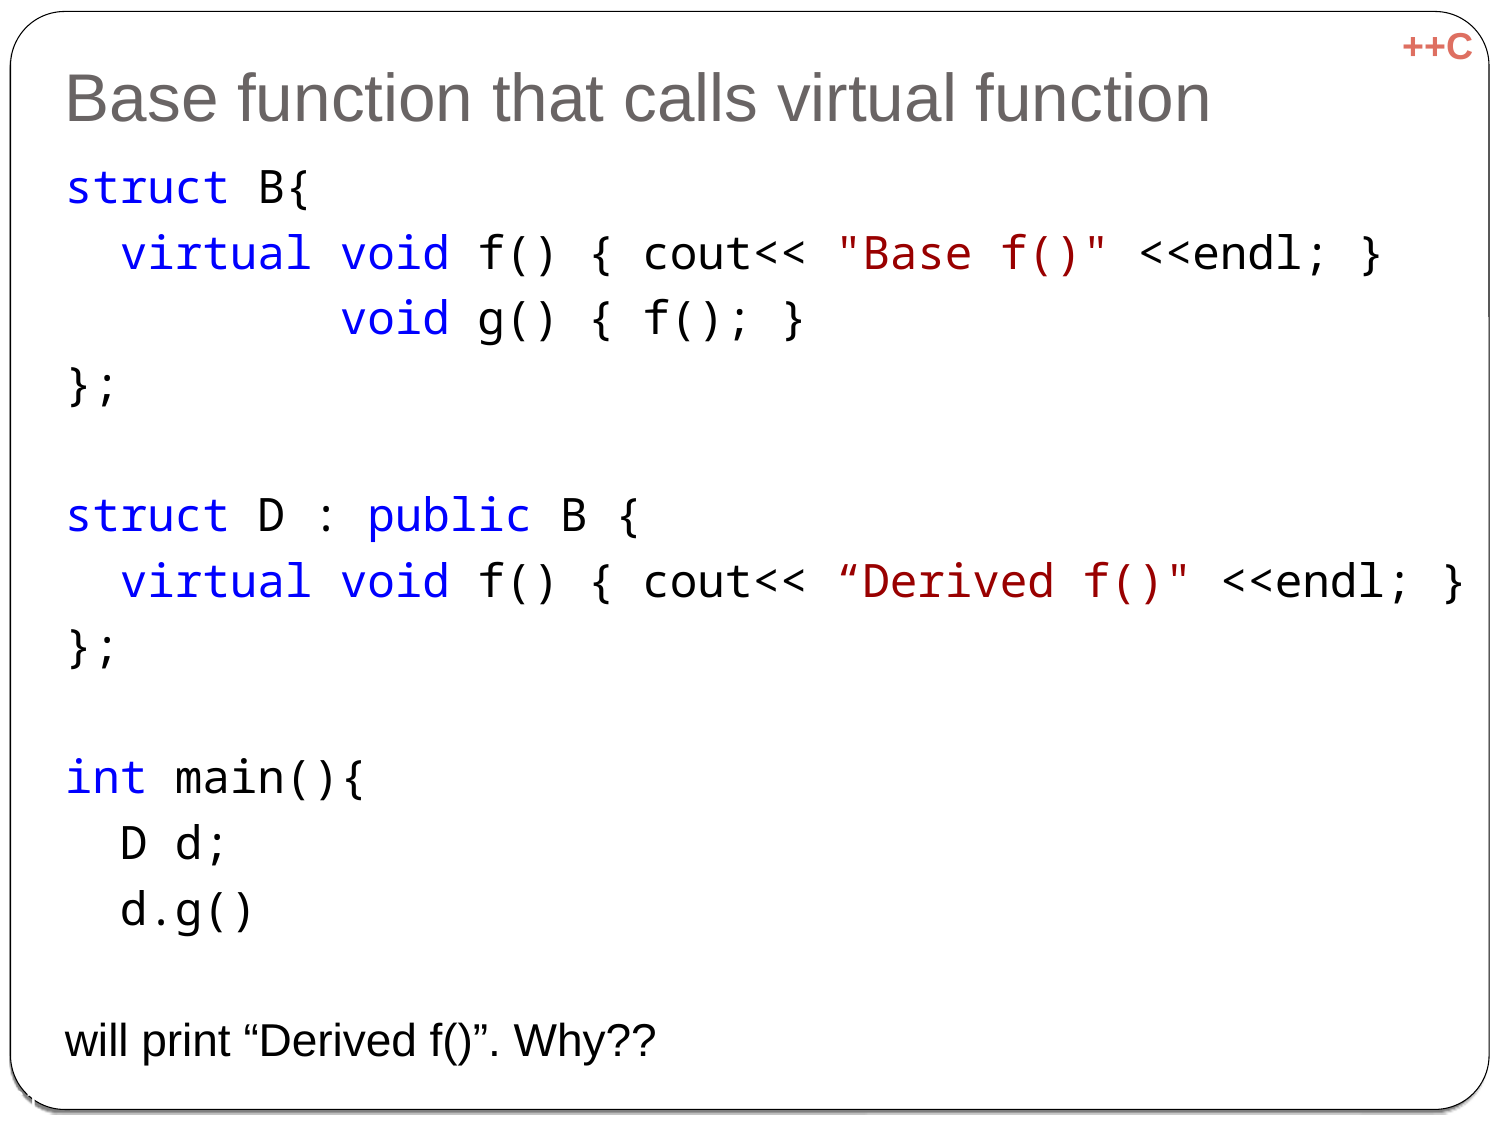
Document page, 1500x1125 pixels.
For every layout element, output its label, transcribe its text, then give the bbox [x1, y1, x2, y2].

title Base function that calls virtual function [50, 45, 1450, 149]
slide_number <number> [0, 1074, 50, 1125]
list struct B{ virtual void f() { cout<< "Base f()" <<endl; } void g() { f(); } }; struct D : public B { virtual void f() { cout<< “Derived f()" <<endl; } }; int main(){ D d; d.g() will print “Derived f()”. Why?? [50, 149, 1488, 1088]
